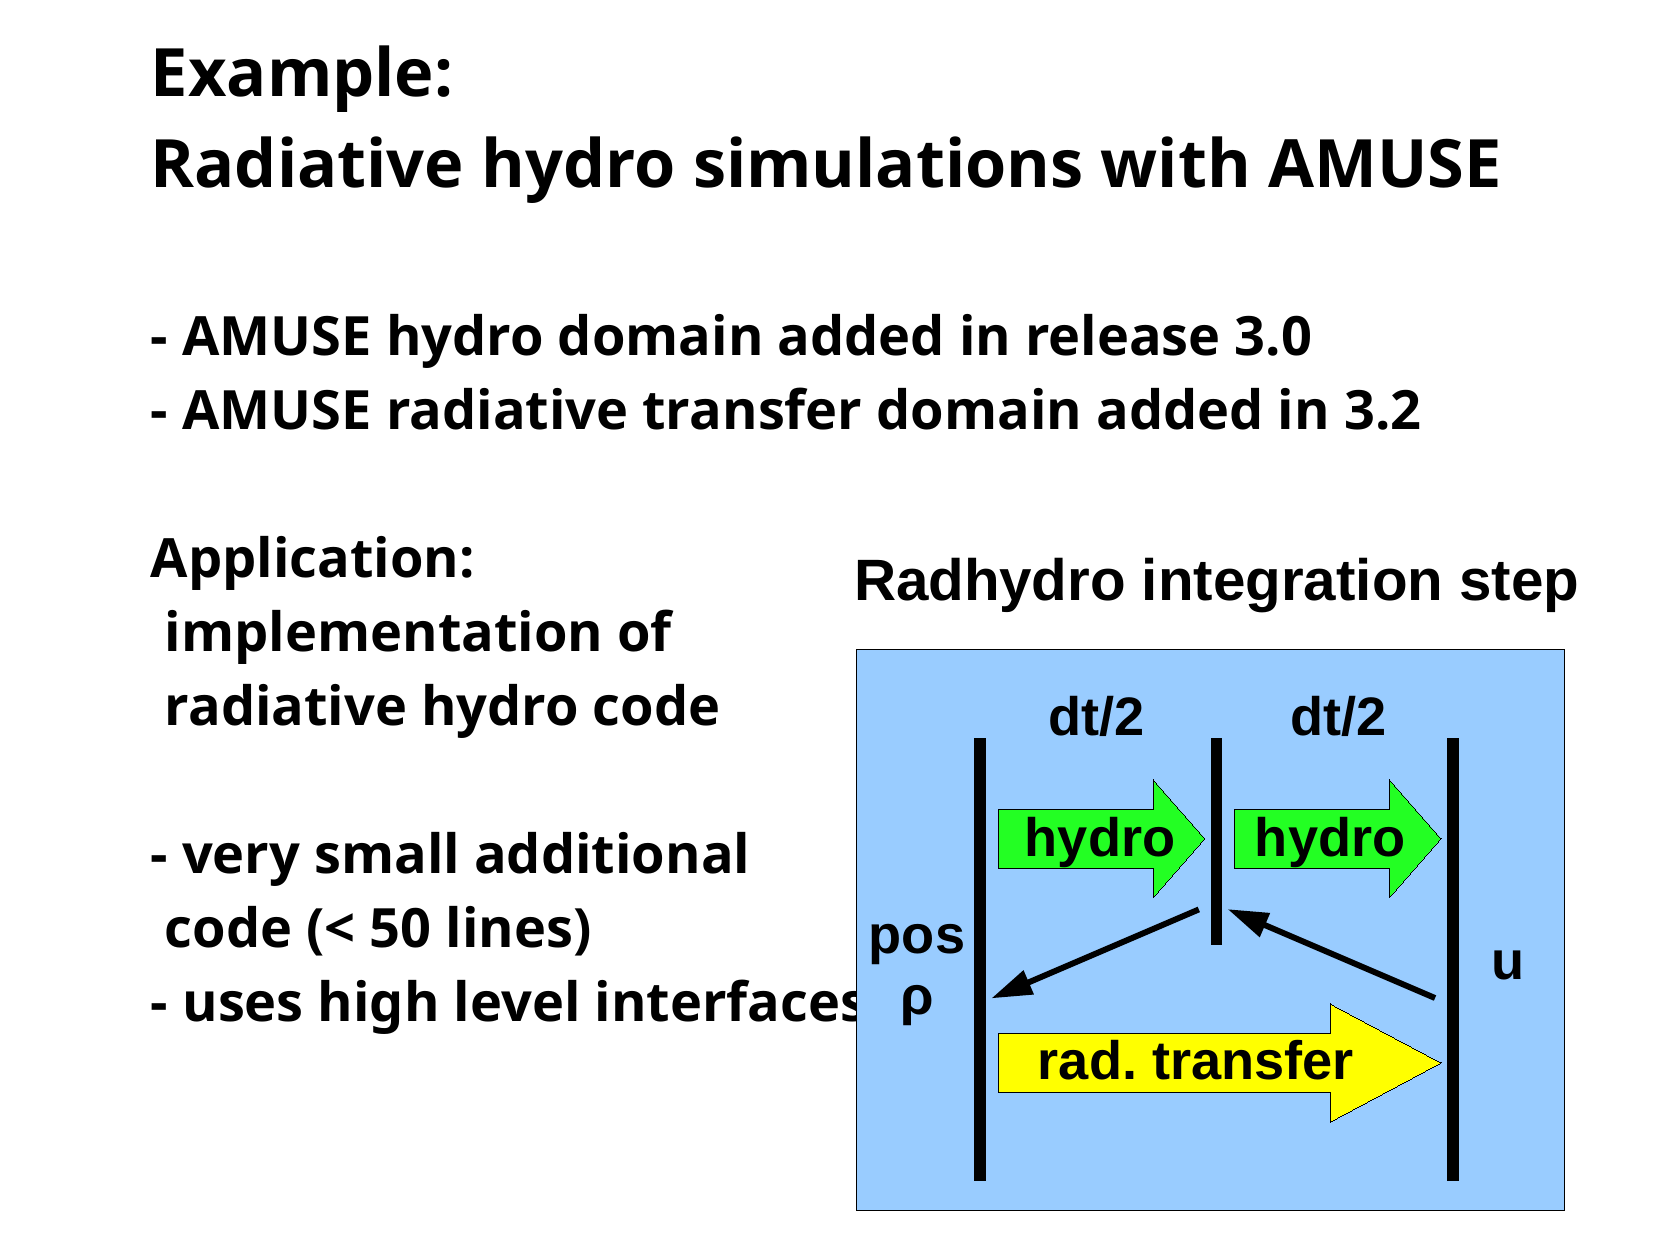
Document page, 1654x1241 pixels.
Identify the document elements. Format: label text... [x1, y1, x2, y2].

text_box u [1476, 922, 1540, 999]
text_box hydro [1009, 800, 1191, 876]
text_box dt/2 [1033, 679, 1160, 755]
text_box rad. transfer [1023, 1023, 1370, 1099]
text_box dt/2 [1275, 679, 1402, 755]
text_box Radhydro integration step [839, 540, 1595, 621]
text_box pos ρ [853, 897, 981, 1063]
text_box hydro [1240, 800, 1421, 876]
text_box [856, 649, 1565, 1211]
text_box Example: Radiative hydro simulations with AMUSE - AMUSE hydro domain added in release 3.0 - AMUSE radiative transfer domain added in 3.2 Application: implementation of radiative hydro code - very small additional code (< 50 lines) - uses high level interfaces [136, 17, 1482, 1241]
